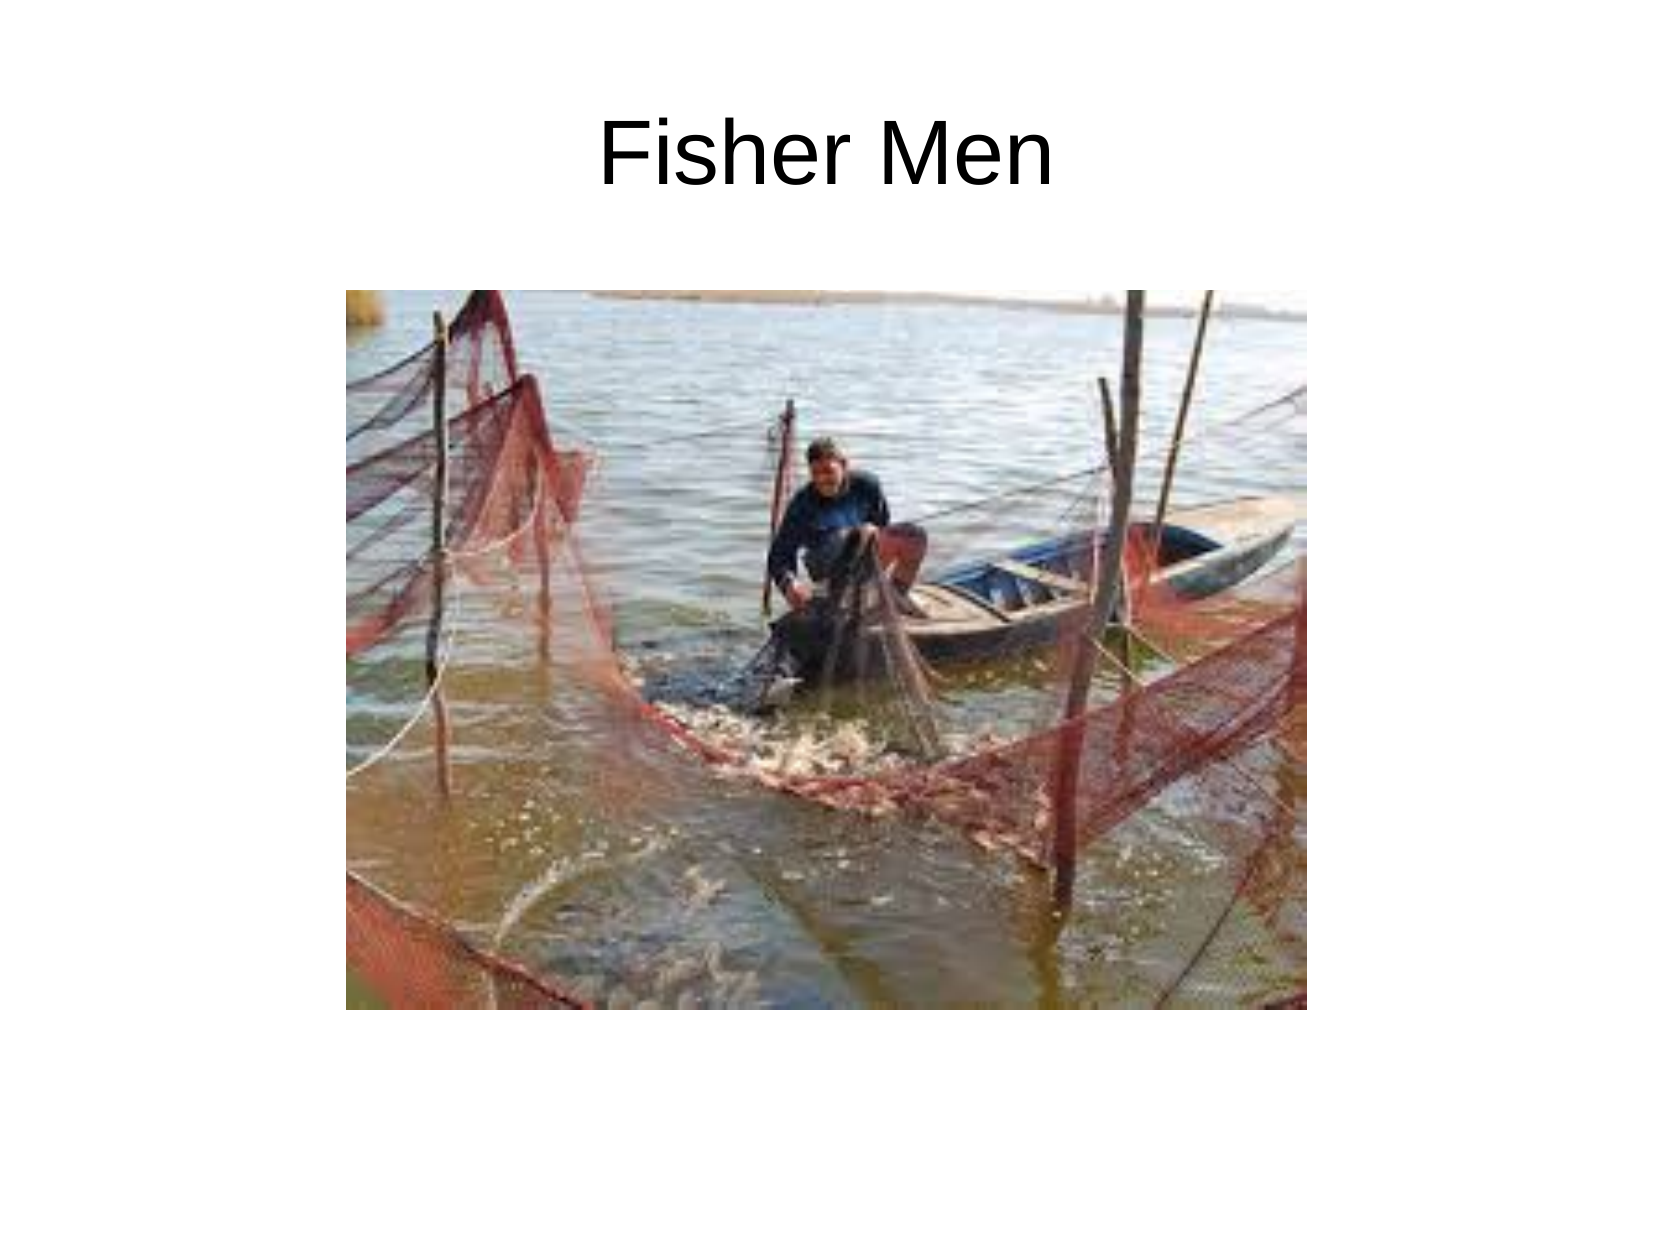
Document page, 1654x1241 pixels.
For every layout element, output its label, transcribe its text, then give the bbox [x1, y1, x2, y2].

picture [346, 290, 1307, 1010]
title Fisher Men [82, 49, 1571, 257]
